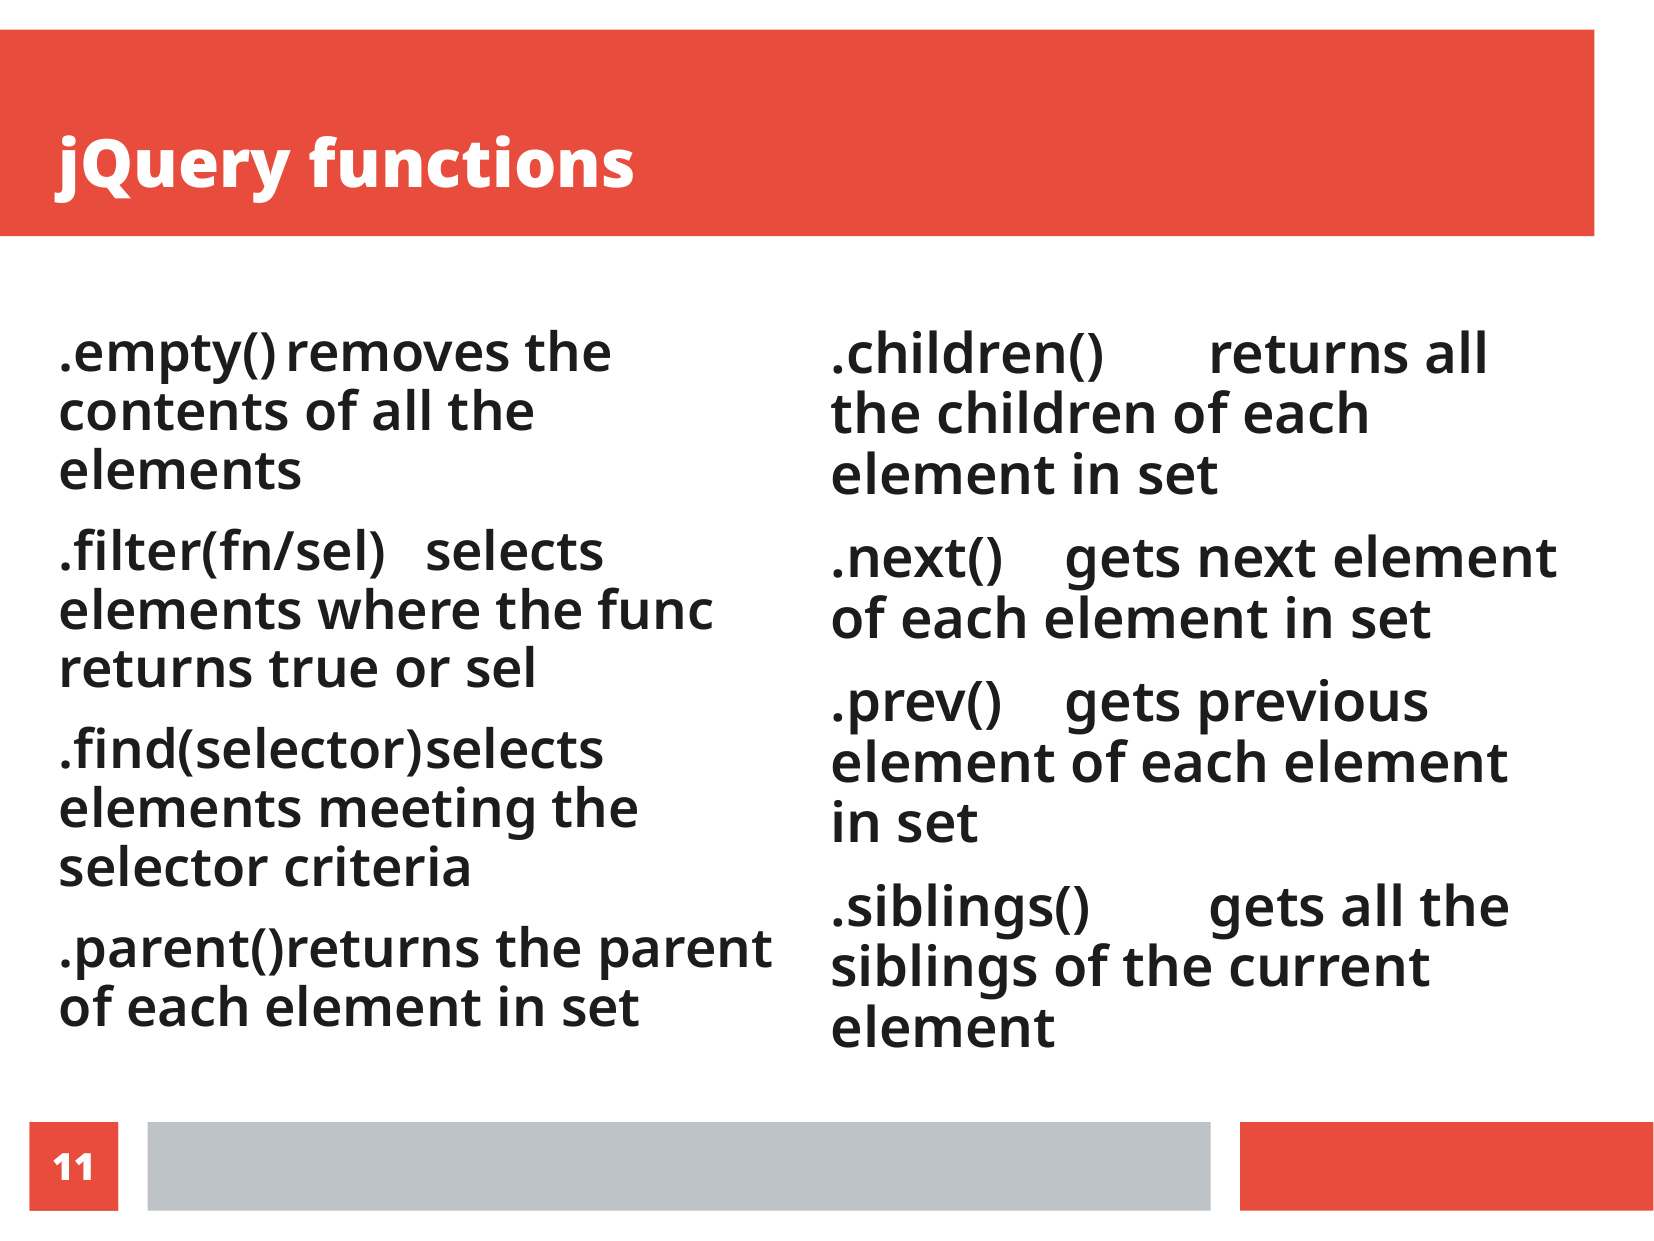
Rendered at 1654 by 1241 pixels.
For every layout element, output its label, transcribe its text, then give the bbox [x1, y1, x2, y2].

title jQuery functions [59, 59, 1595, 207]
list .children() returns all the children of each element in set .next() gets next element of each element in set .prev() gets previous element of each element in set .siblings() gets all the siblings of the current element [830, 324, 1566, 1093]
list .empty() removes the contents of all the elements .filter(fn/sel) selects elements where the func returns true or sel .find(selector) selects elements meeting the selector criteria .parent() returns the parent of each element in set [59, 324, 794, 1093]
